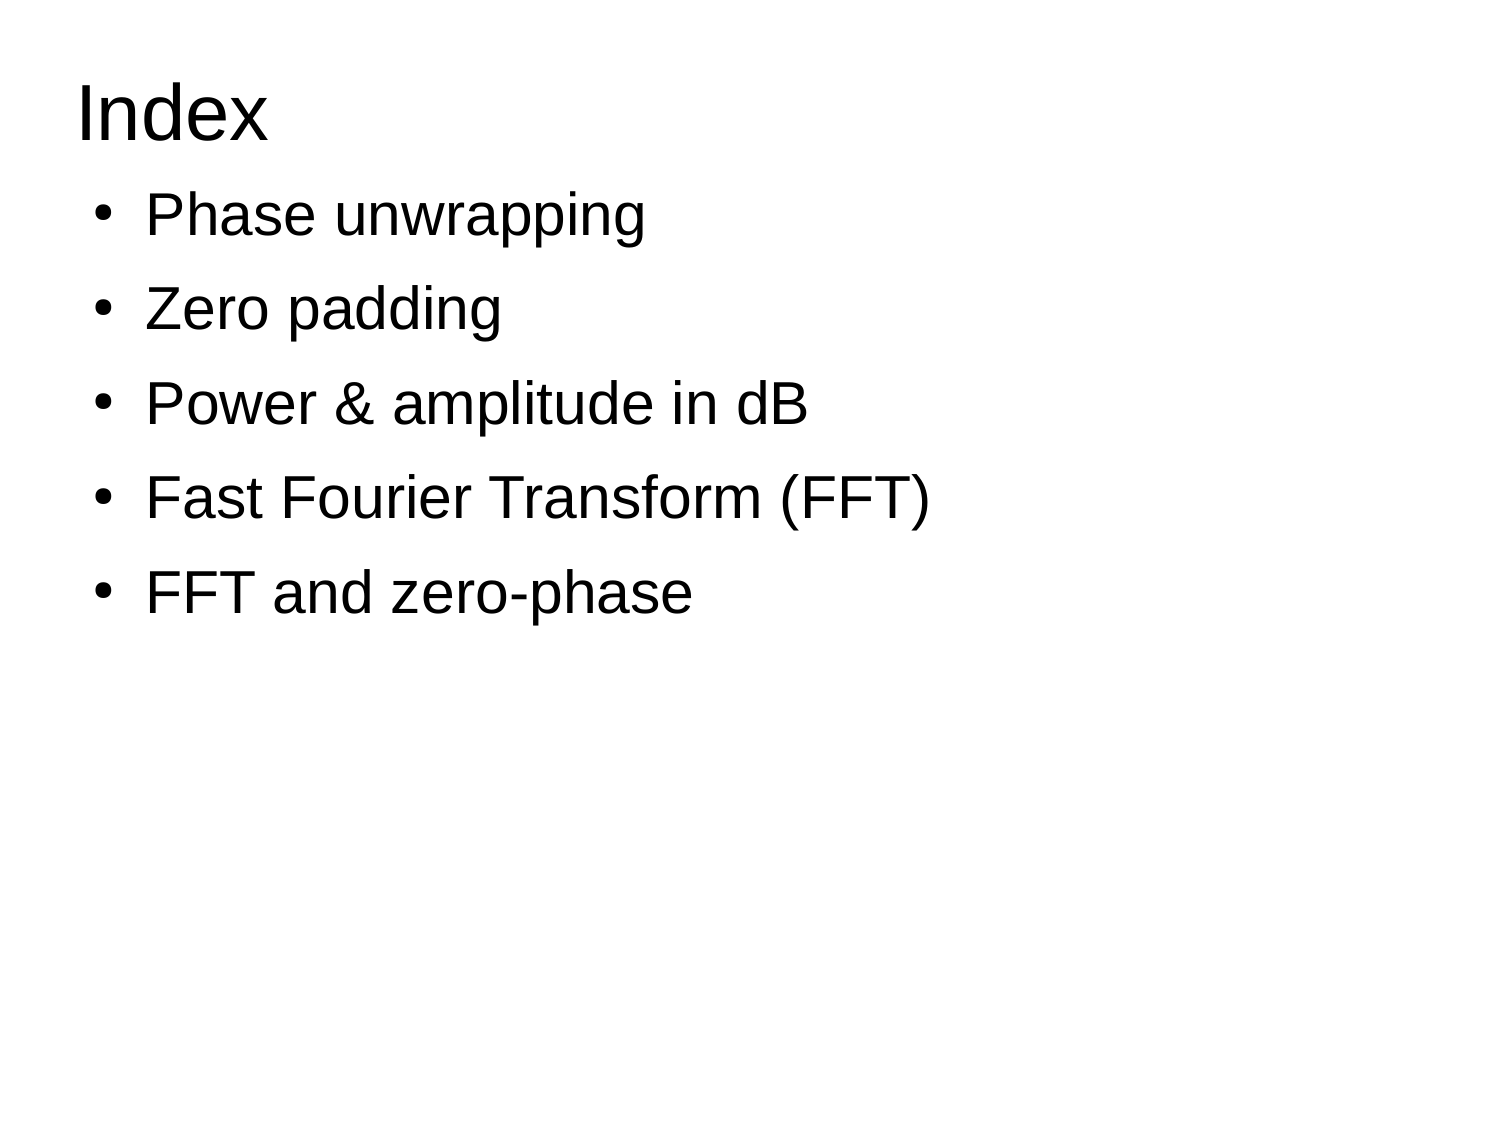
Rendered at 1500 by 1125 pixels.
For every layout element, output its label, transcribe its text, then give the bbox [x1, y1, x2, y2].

list Phase unwrapping Zero padding Power & amplitude in dB Fast Fourier Transform (FFT) FFT and zero-phase [75, 180, 1441, 1036]
title Index [75, 44, 1425, 180]
